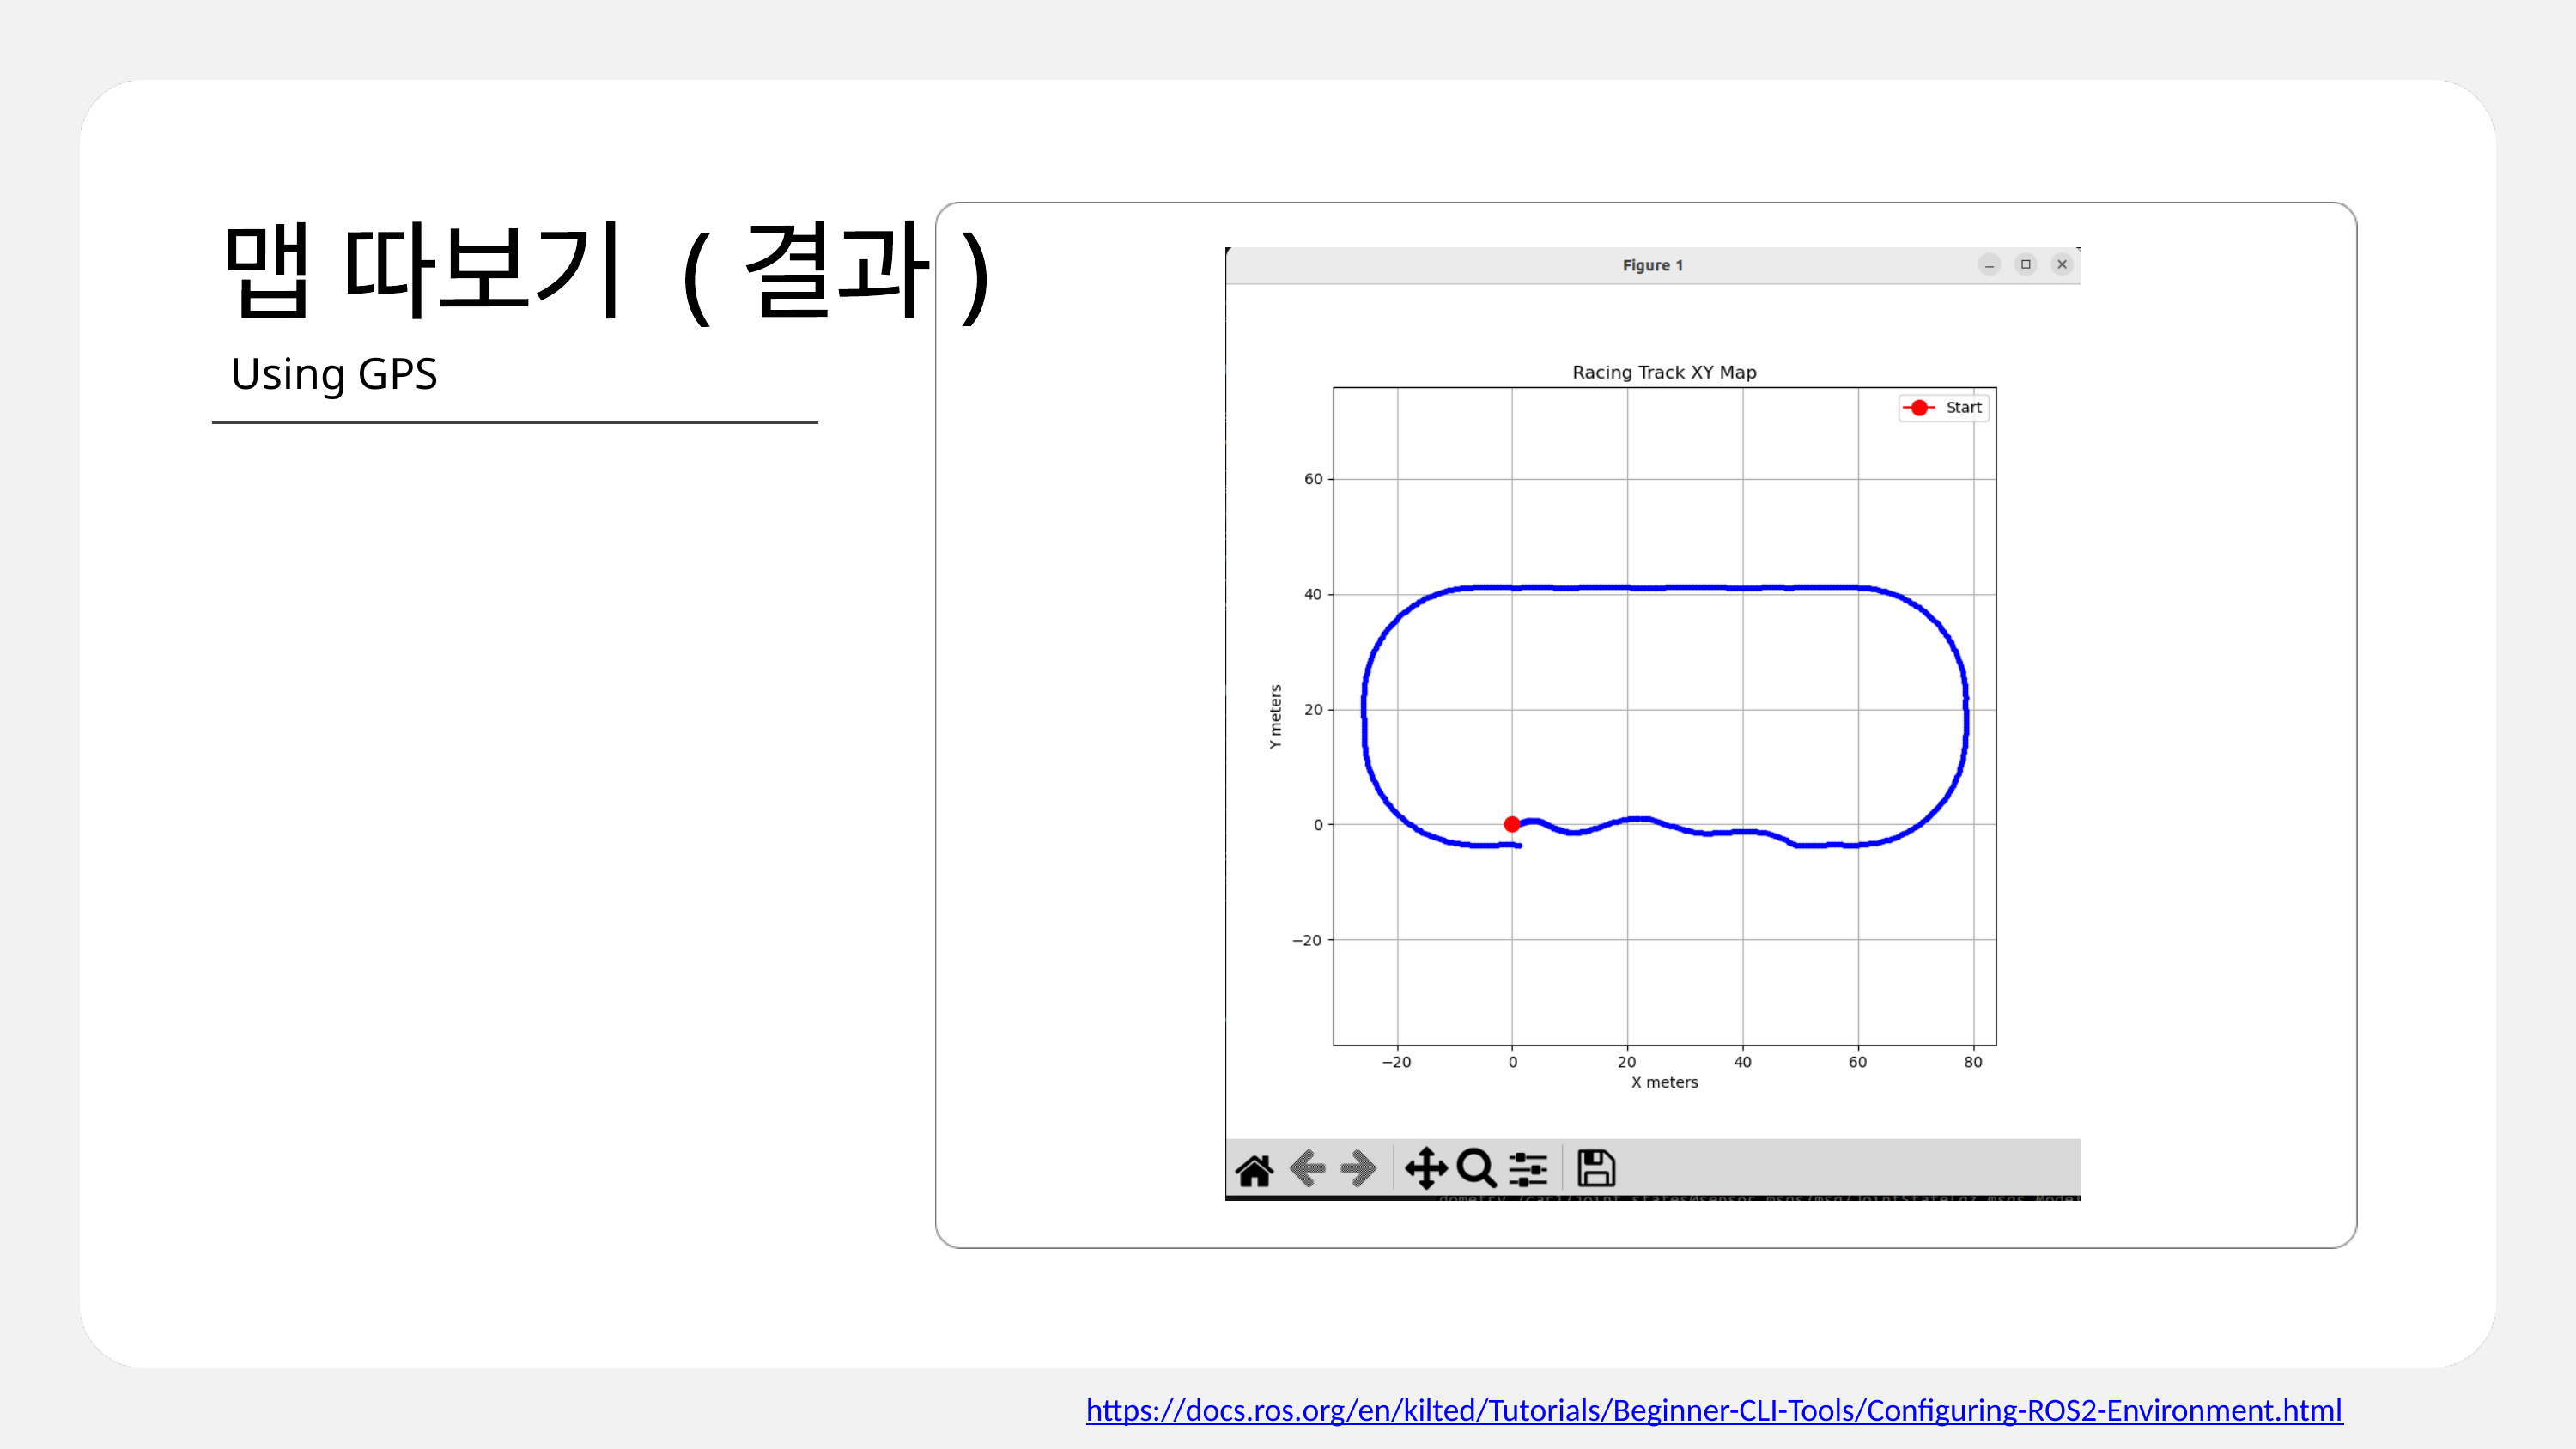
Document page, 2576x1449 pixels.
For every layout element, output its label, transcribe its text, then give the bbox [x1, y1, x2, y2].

text_box 맵 따보기 (결과) [251, 299, 296, 311]
text_box https://docs.ros.org/en/kilted/Tutorials/Beginner-CLI-Tools/Configuring-ROS2-Environment.html [1072, 1382, 2415, 1434]
text_box 맵 따보기 (결과) [218, 207, 1063, 318]
text_box Using GPS [218, 339, 799, 404]
picture [0, 0, 2576, 1449]
